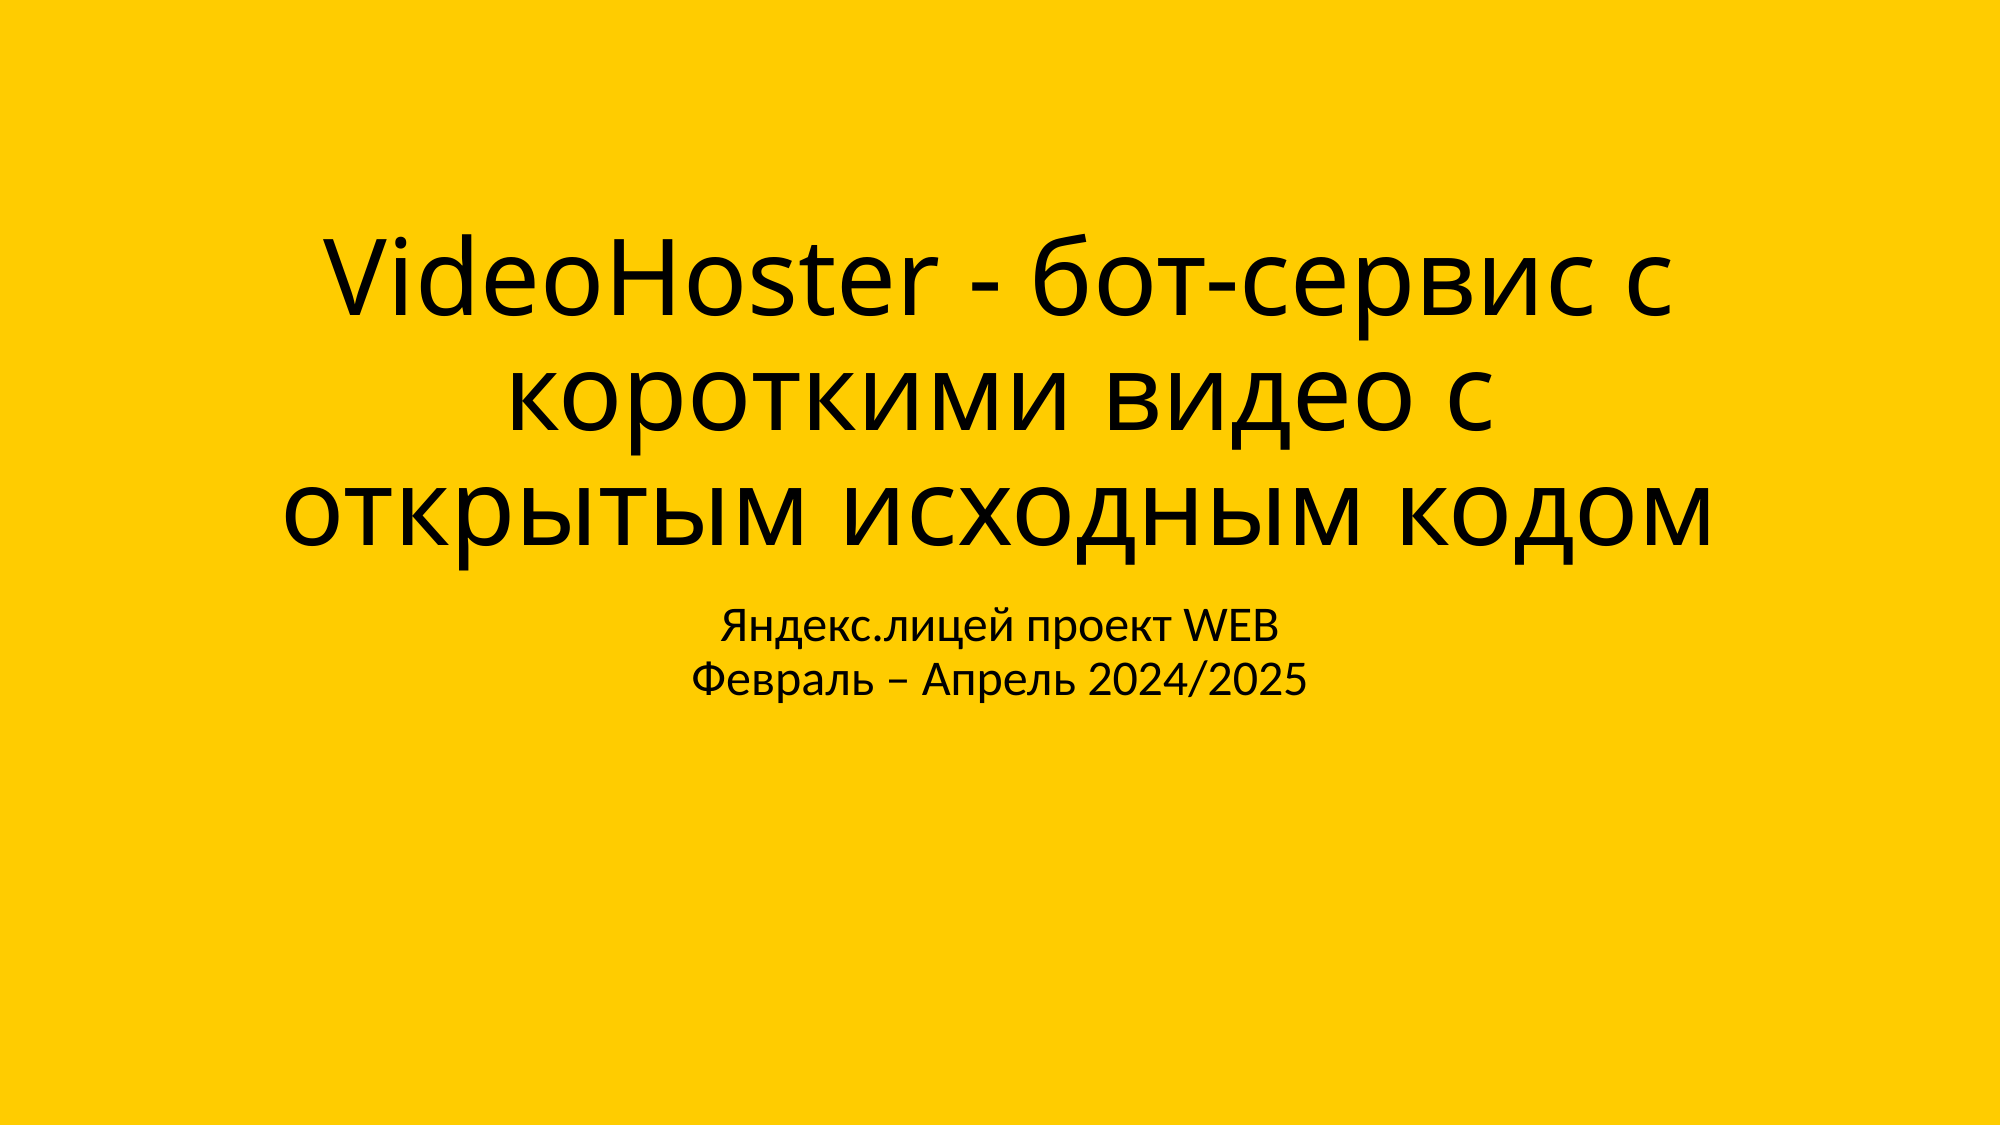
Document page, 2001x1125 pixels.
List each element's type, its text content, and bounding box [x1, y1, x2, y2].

subtitle Яндекс.лицей проект WEB Февраль – Апрель 2024/2025 [249, 590, 1750, 863]
title VideoHoster - бот-сервис с короткими видео с открытым исходным кодом [249, 184, 1750, 576]
